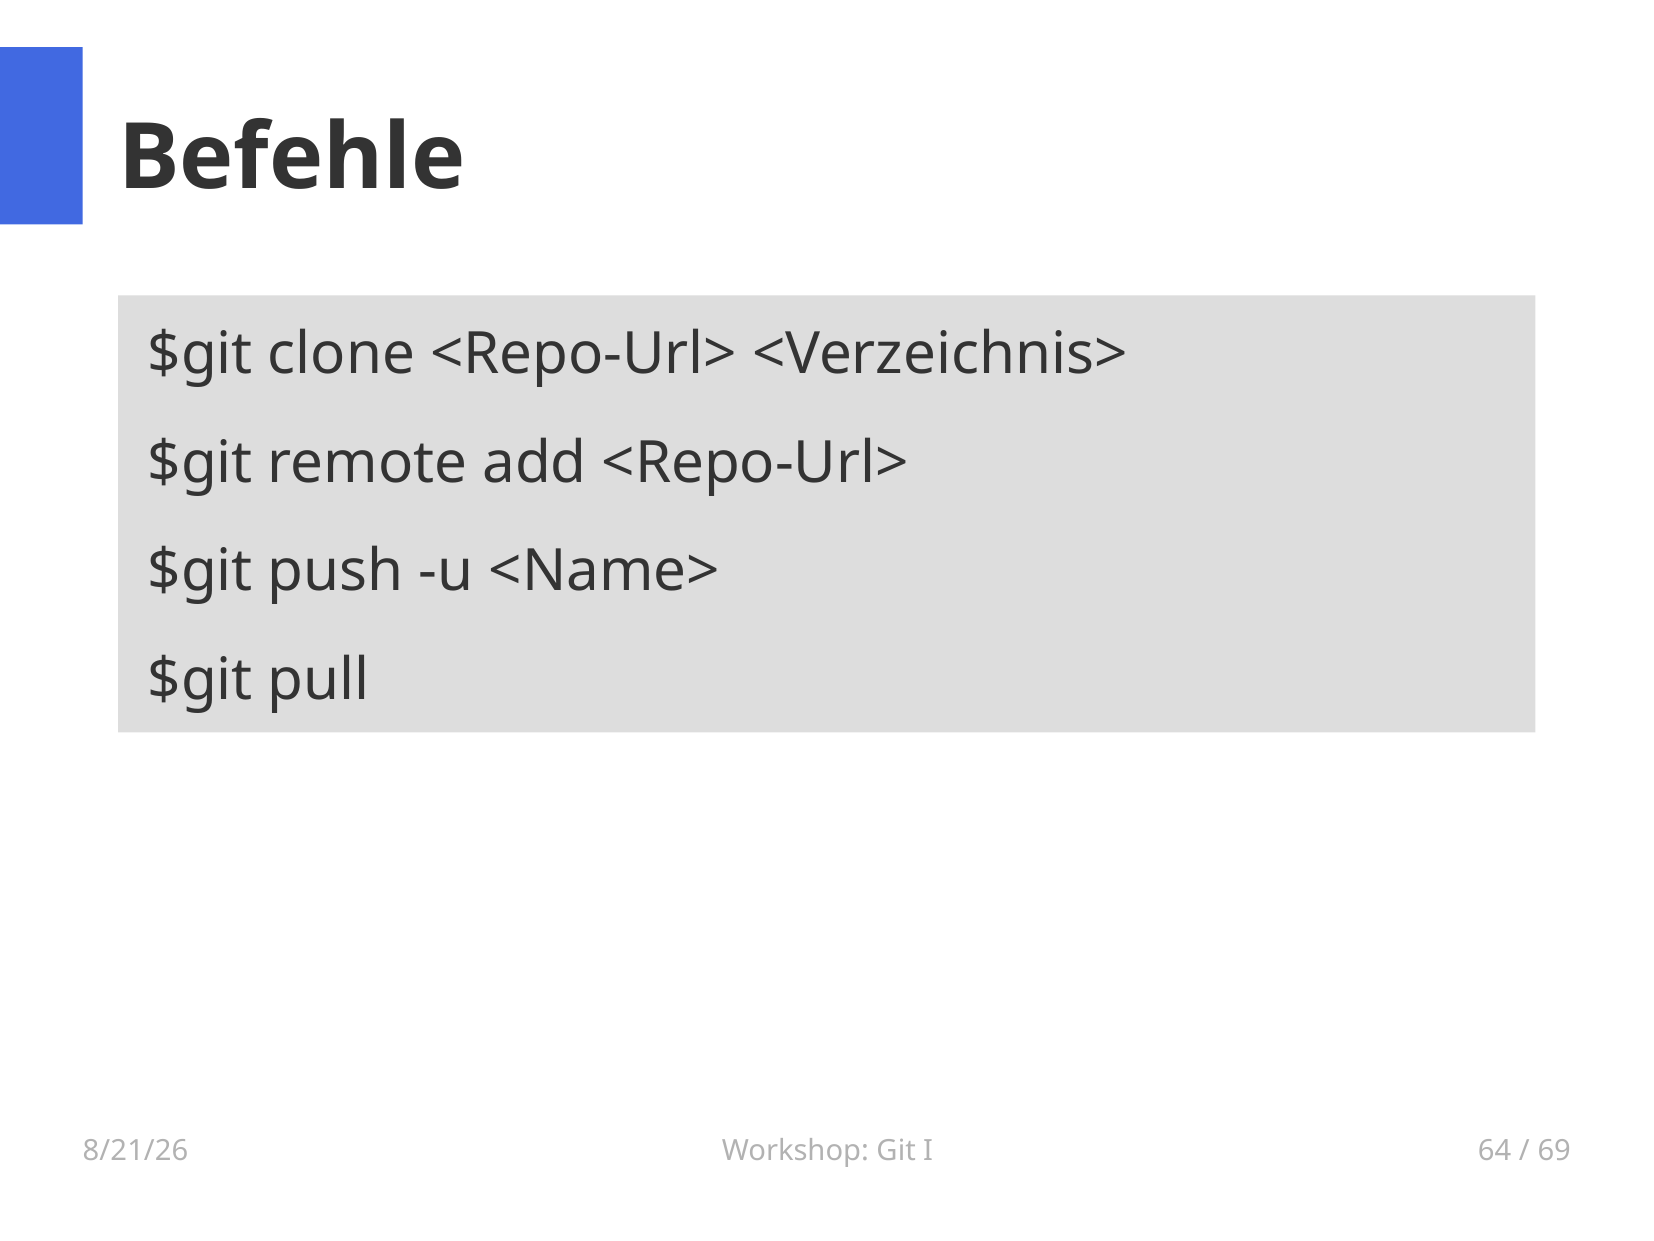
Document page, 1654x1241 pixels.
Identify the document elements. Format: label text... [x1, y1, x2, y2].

list $git clone <Repo-Url> <Verzeichnis> $git remote add <Repo-Url> $git push -u <Name> $git pull [118, 295, 1536, 733]
title Befehle [118, 49, 1571, 257]
